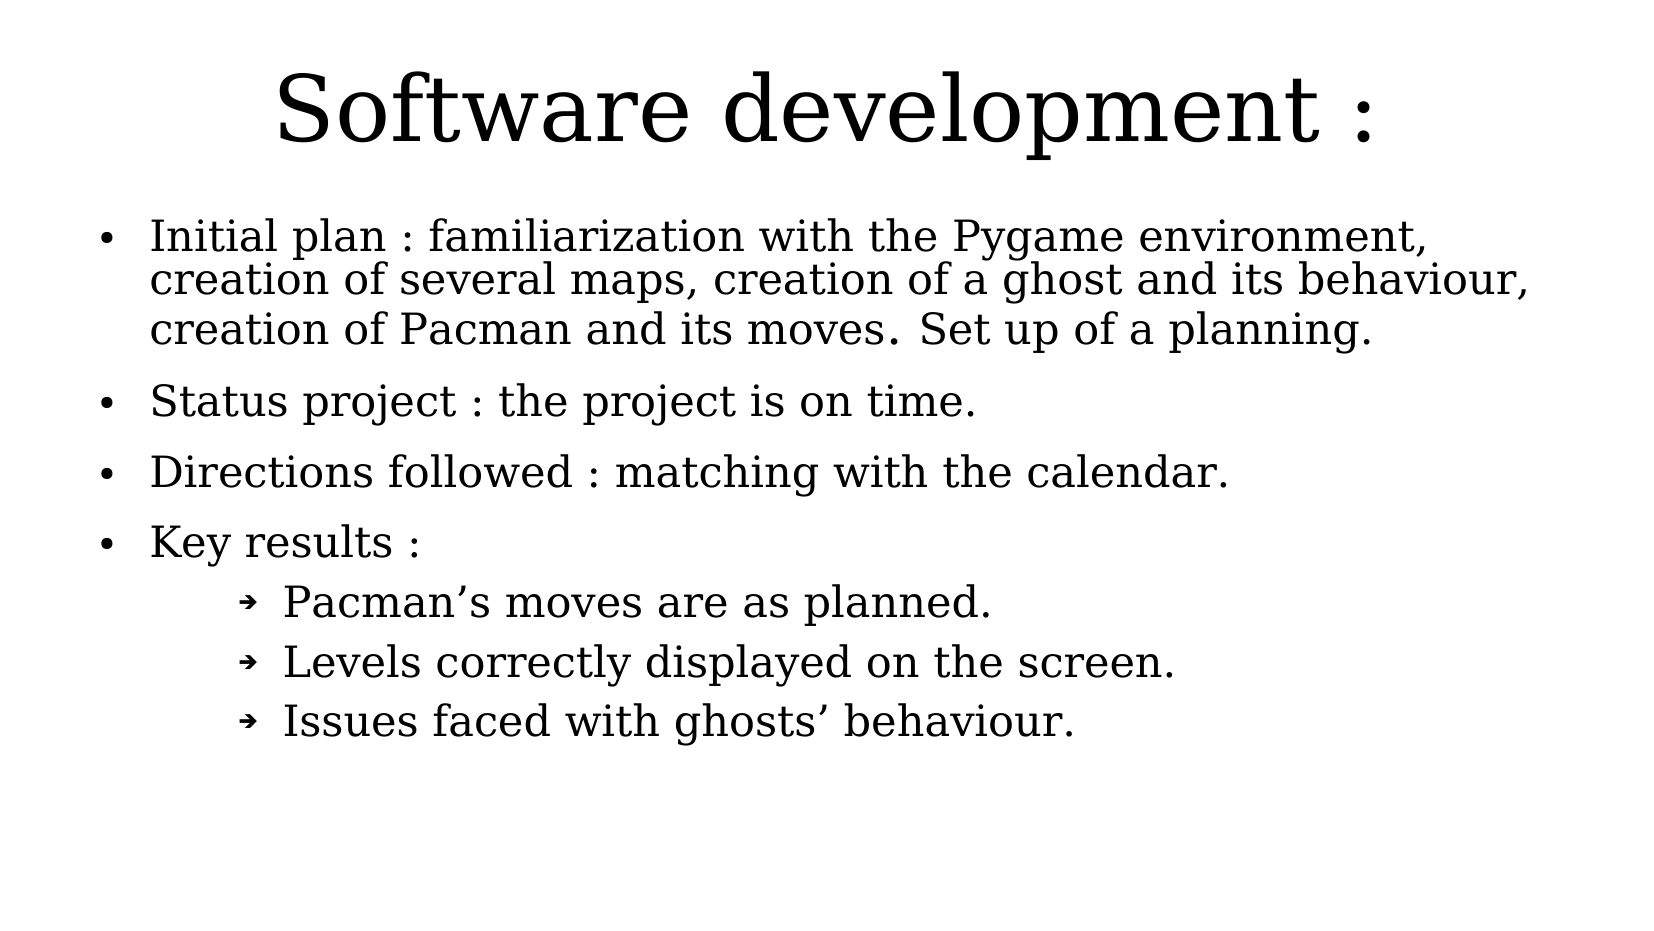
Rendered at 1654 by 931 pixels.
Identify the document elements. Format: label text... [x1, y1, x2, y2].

title Software development : [82, 37, 1571, 193]
list Initial plan : familiarization with the Pygame environment, creation of several maps, creation of a ghost and its behaviour, creation of Pacman and its moves. Set up of a planning. Status project : the project is on time. Directions followed : matching with the calendar. Key results : Pacman’s moves are as planned. Levels correctly displayed on the screen. Issues faced with ghosts’ behaviour. [82, 217, 1571, 758]
